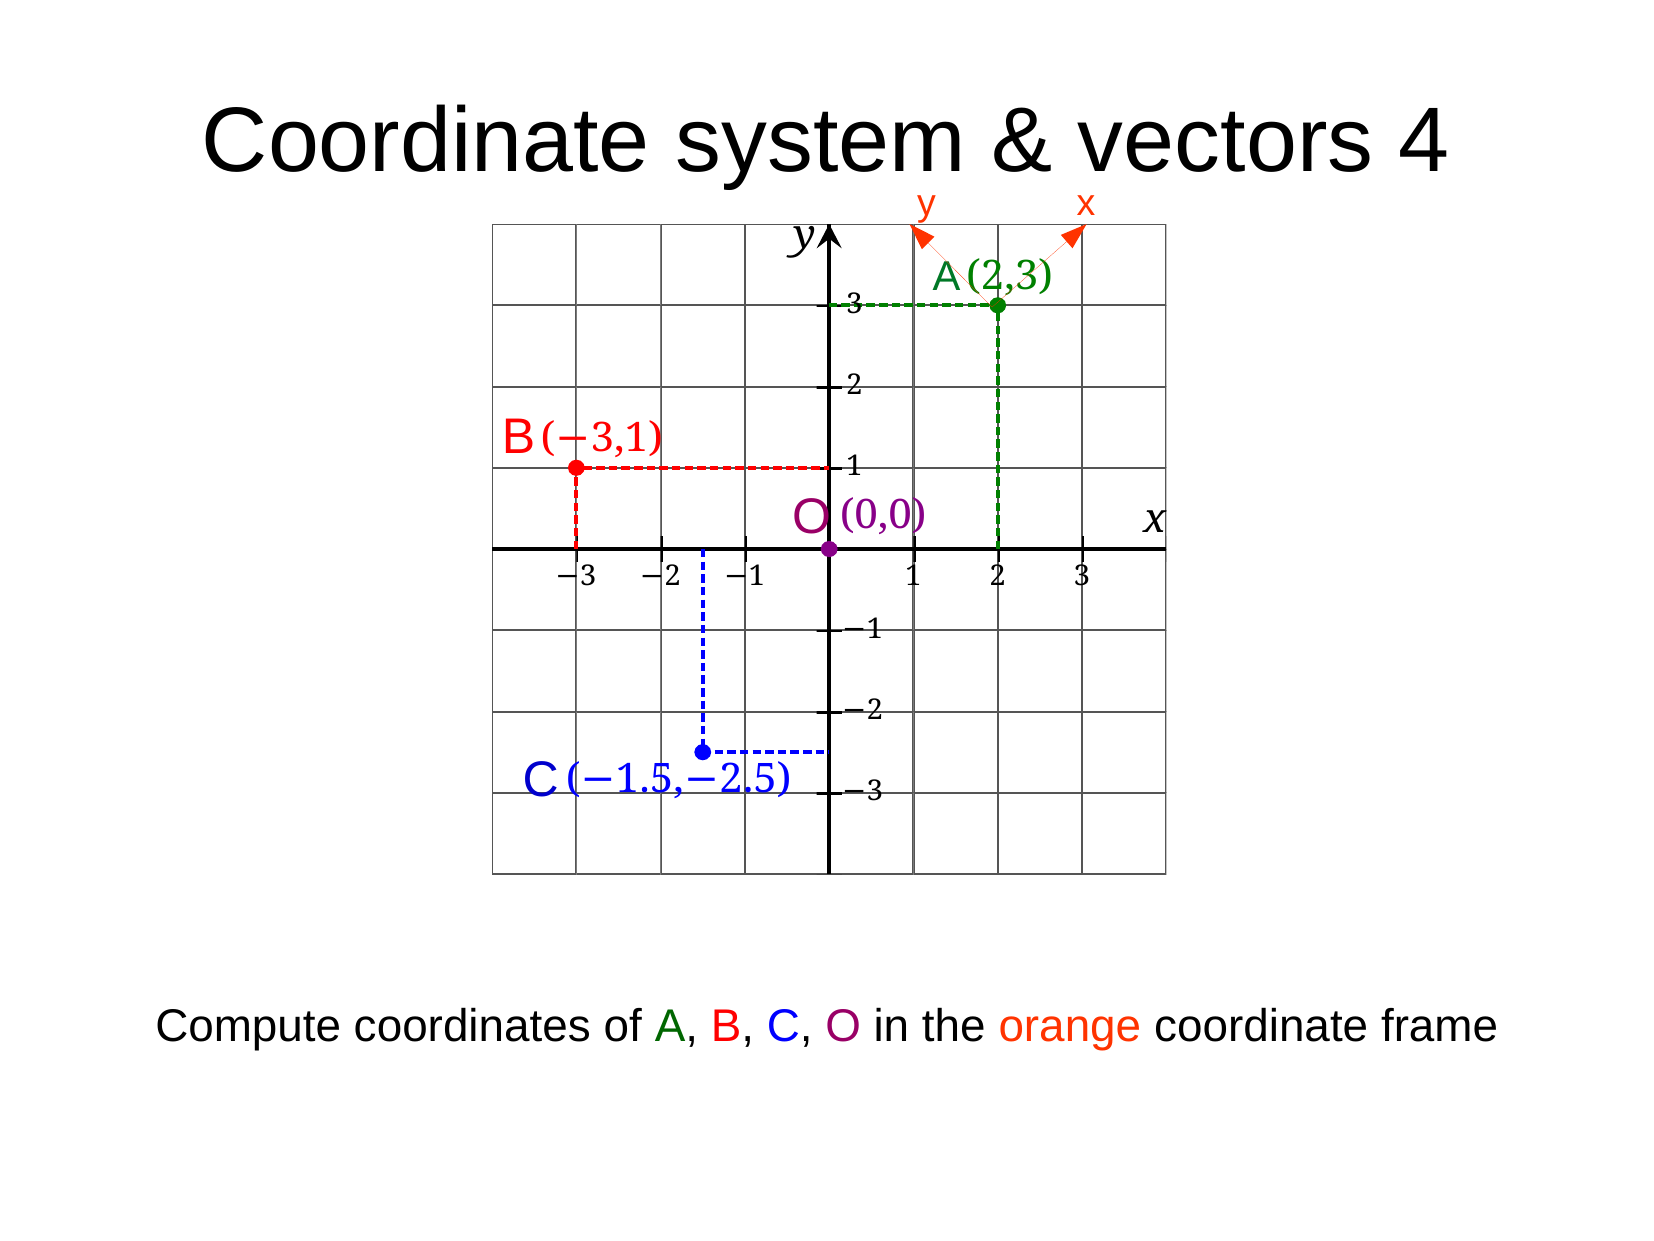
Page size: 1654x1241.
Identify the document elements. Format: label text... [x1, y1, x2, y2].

picture [492, 224, 1167, 875]
text_box y [902, 173, 951, 231]
text_box A [932, 245, 981, 294]
text_box Compute coordinates of A, B, C, O in the orange coordinate frame [140, 992, 1513, 1059]
picture [926, 224, 1067, 306]
text_box A [918, 245, 981, 313]
text_box Coordinate system & vectors 4 [200, 37, 1453, 243]
text_box C [507, 744, 571, 815]
text_box O [777, 480, 840, 552]
text_box x [1061, 173, 1111, 231]
text_box B [487, 401, 550, 472]
